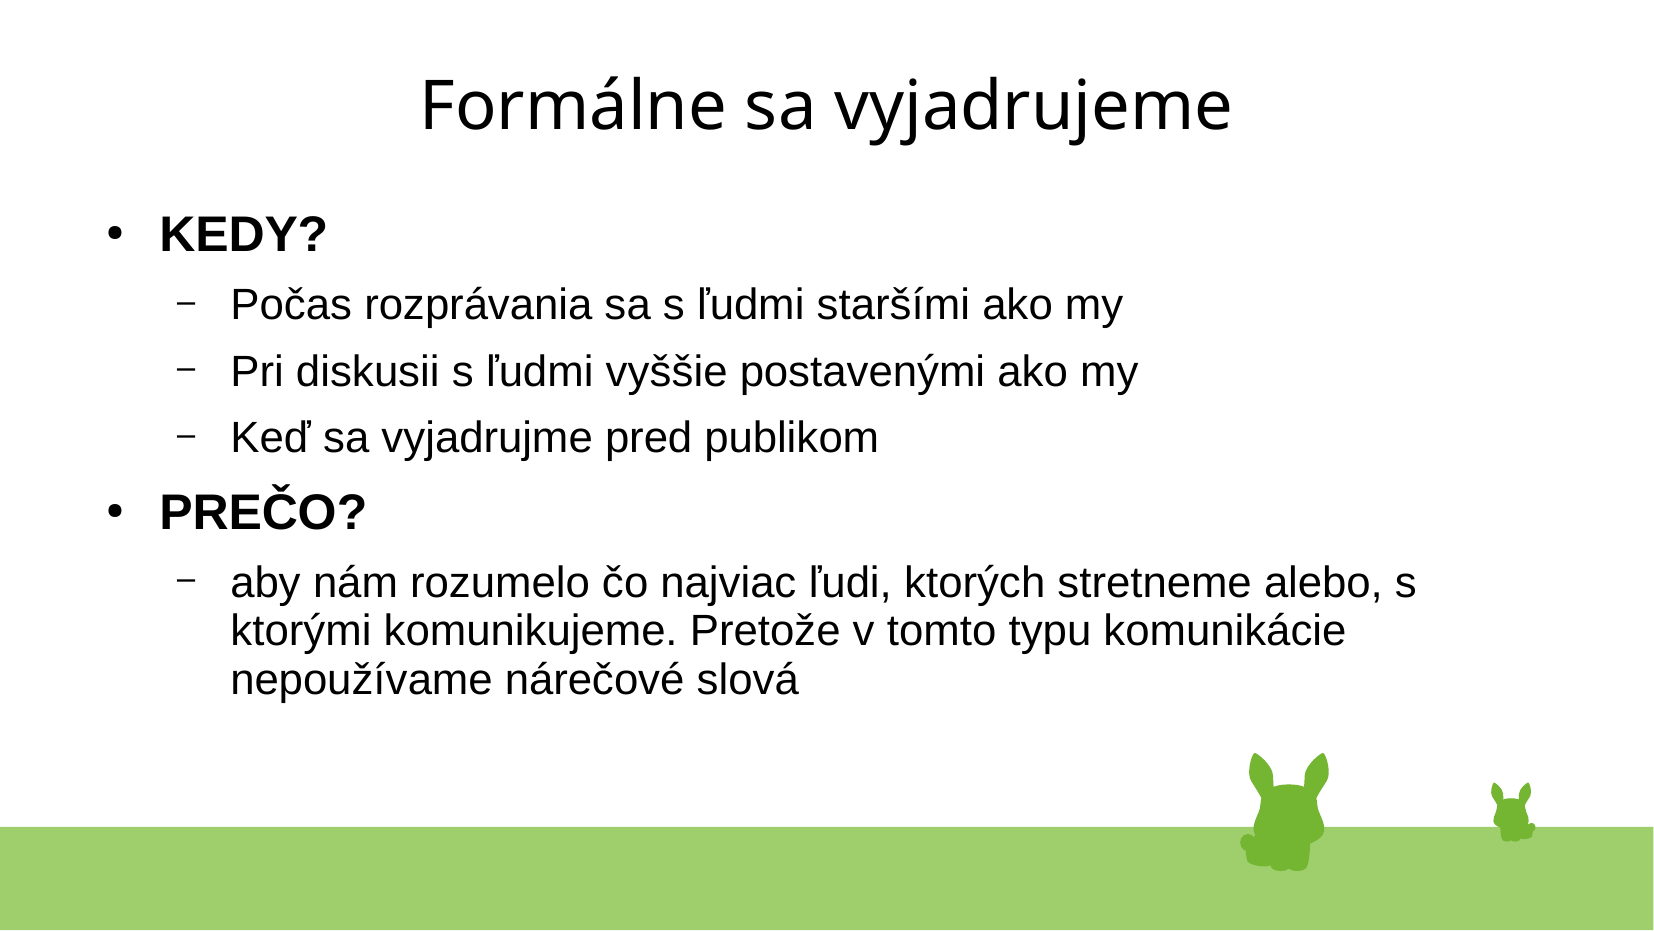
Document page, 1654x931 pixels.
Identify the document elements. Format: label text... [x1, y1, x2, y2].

list KEDY? Počas rozprávania sa s ľudmi staršími ako my Pri diskusii s ľudmi vyššie postavenými ako my Keď sa vyjadrujme pred publikom PREČO? aby nám rozumelo čo najviac ľudi, ktorých stretneme alebo, s ktorými komunikujeme. Pretože v tomto typu komunikácie nepoužívame nárečové slová [88, 206, 1565, 739]
title Formálne sa vyjadrujeme [88, 29, 1565, 178]
